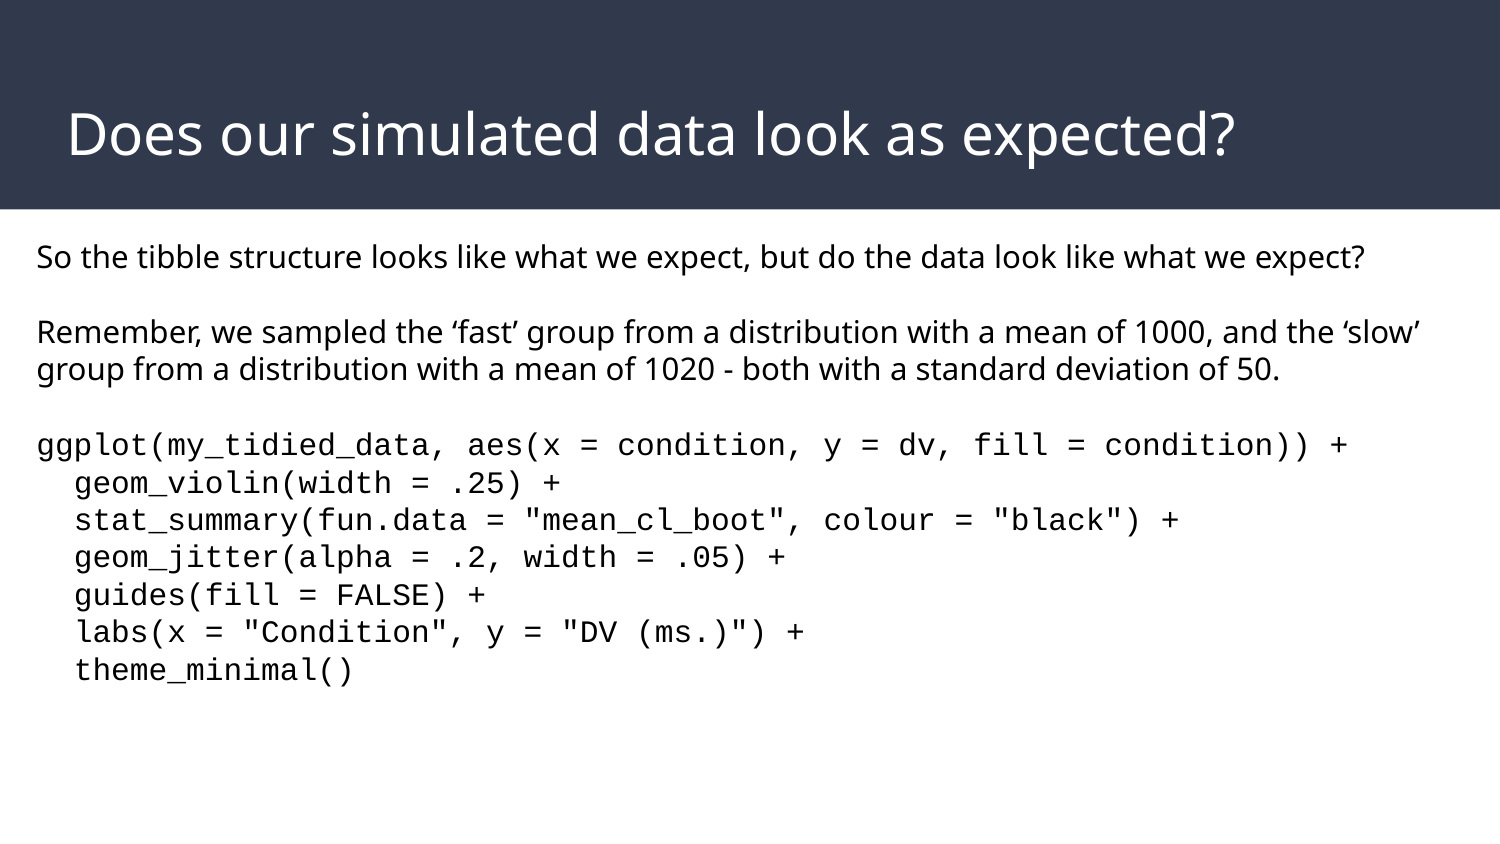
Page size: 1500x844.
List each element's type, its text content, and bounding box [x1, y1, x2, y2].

title Does our simulated data look as expected? [51, 82, 1449, 185]
text_box So the tibble structure looks like what we expect, but do the data look like what we expect? Remember, we sampled the ‘fast’ group from a distribution with a mean of 1000, and the ‘slow’ group from a distribution with a mean of 1020 - both with a standard deviation of 50. ggplot(my_tidied_data, aes(x = condition, y = dv, fill = condition)) + geom_violin(width = .25) + stat_summary(fun.data = "mean_cl_boot", colour = "black") + geom_jitter(alpha = .2, width = .05) + guides(fill = FALSE) + labs(x = "Condition", y = "DV (ms.)") + theme_minimal() [21, 222, 1486, 827]
